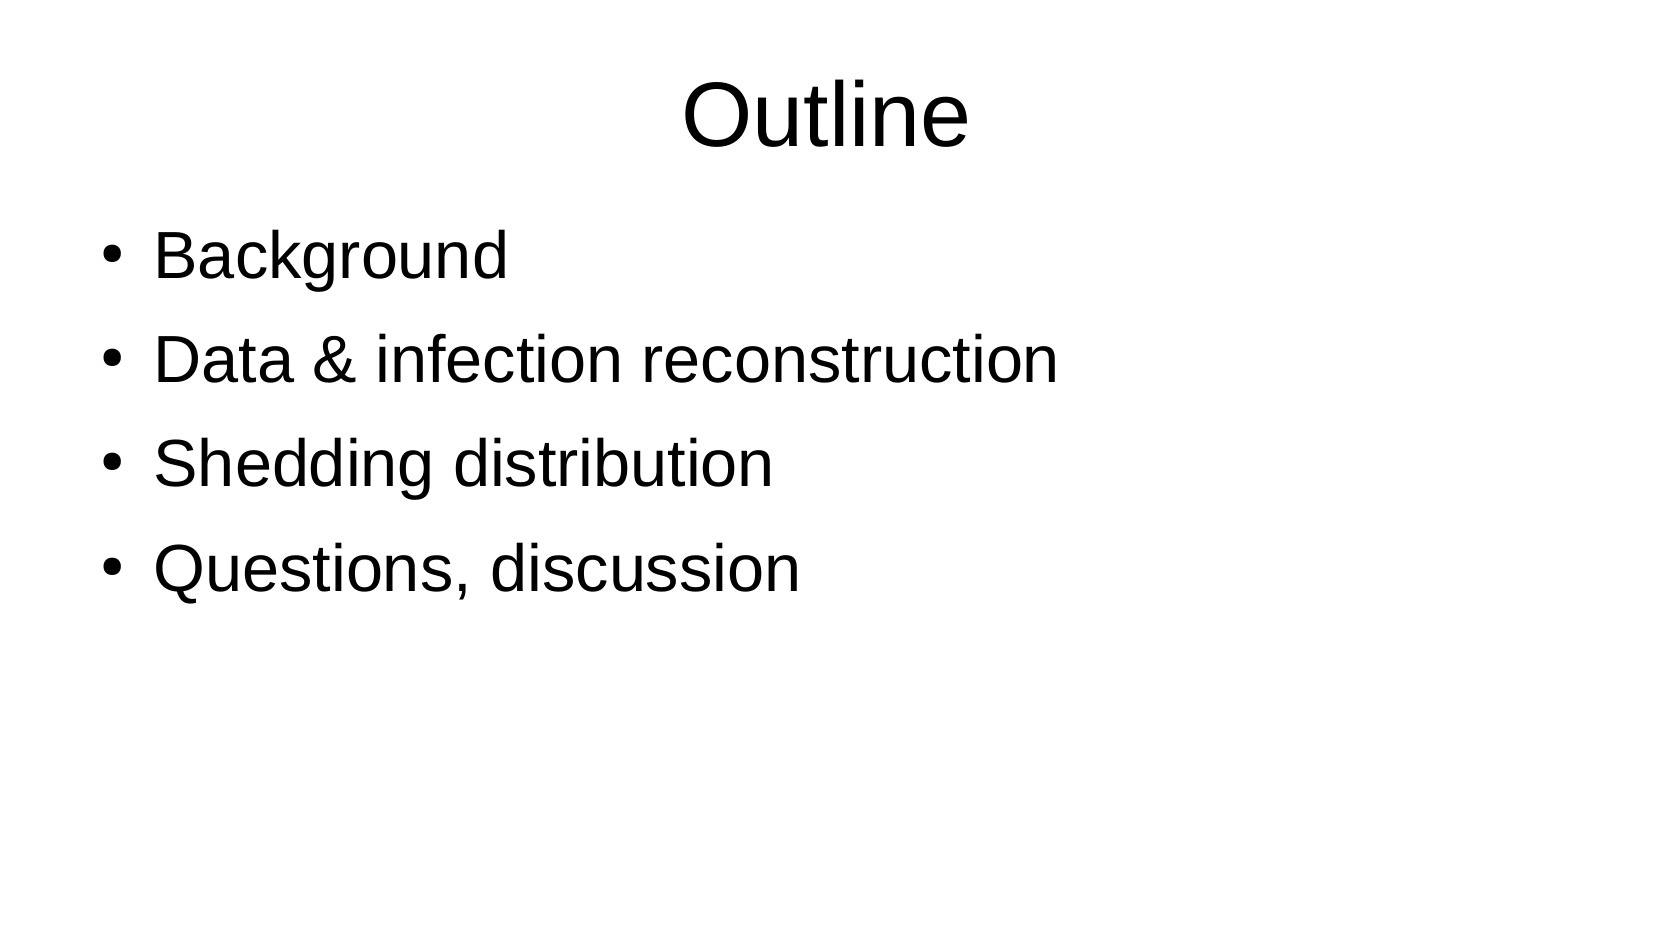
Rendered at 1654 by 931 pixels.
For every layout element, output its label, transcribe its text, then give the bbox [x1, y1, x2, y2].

list Background Data & infection reconstruction Shedding distribution Questions, discussion [82, 217, 1571, 758]
title Outline [82, 37, 1571, 193]
